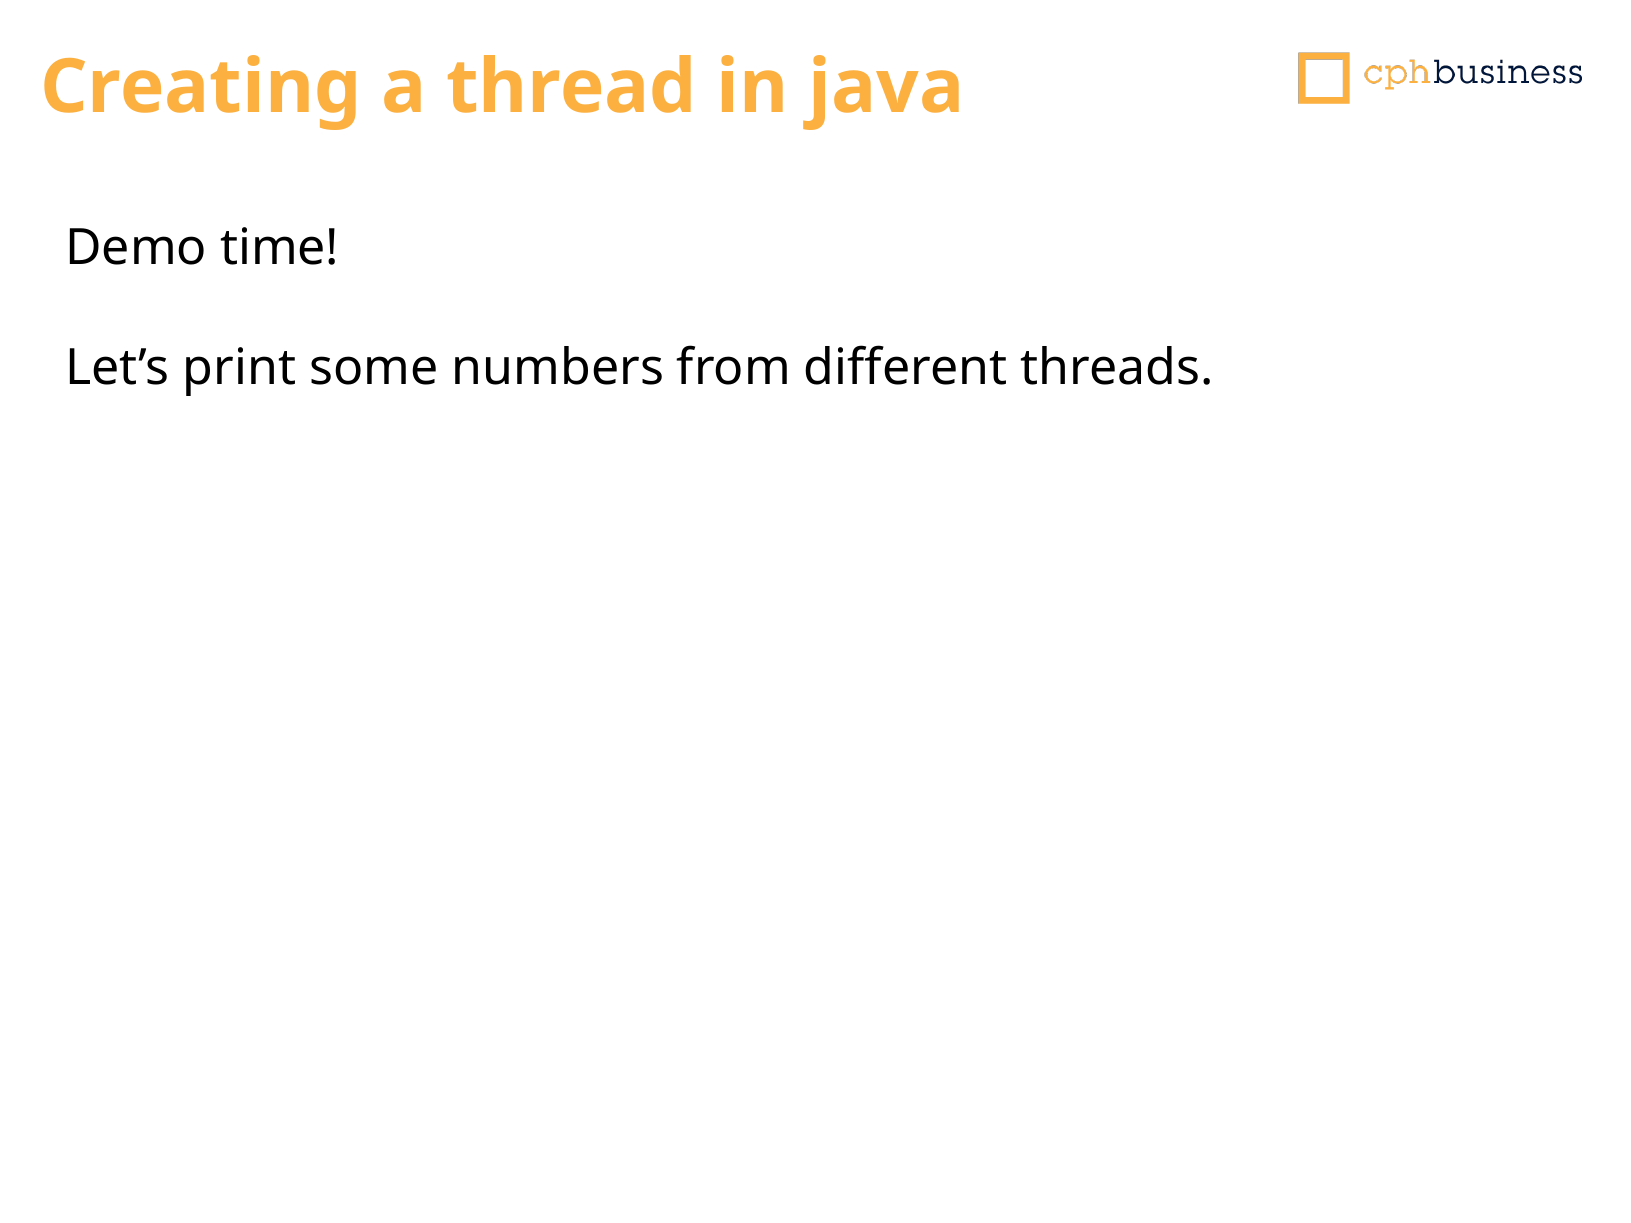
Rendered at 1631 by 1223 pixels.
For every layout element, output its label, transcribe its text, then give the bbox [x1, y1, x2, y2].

text_box Demo time! Let’s print some numbers from different threads. [50, 199, 1477, 412]
picture [1247, 1, 1631, 155]
text_box Creating a thread in java [25, 29, 1171, 153]
